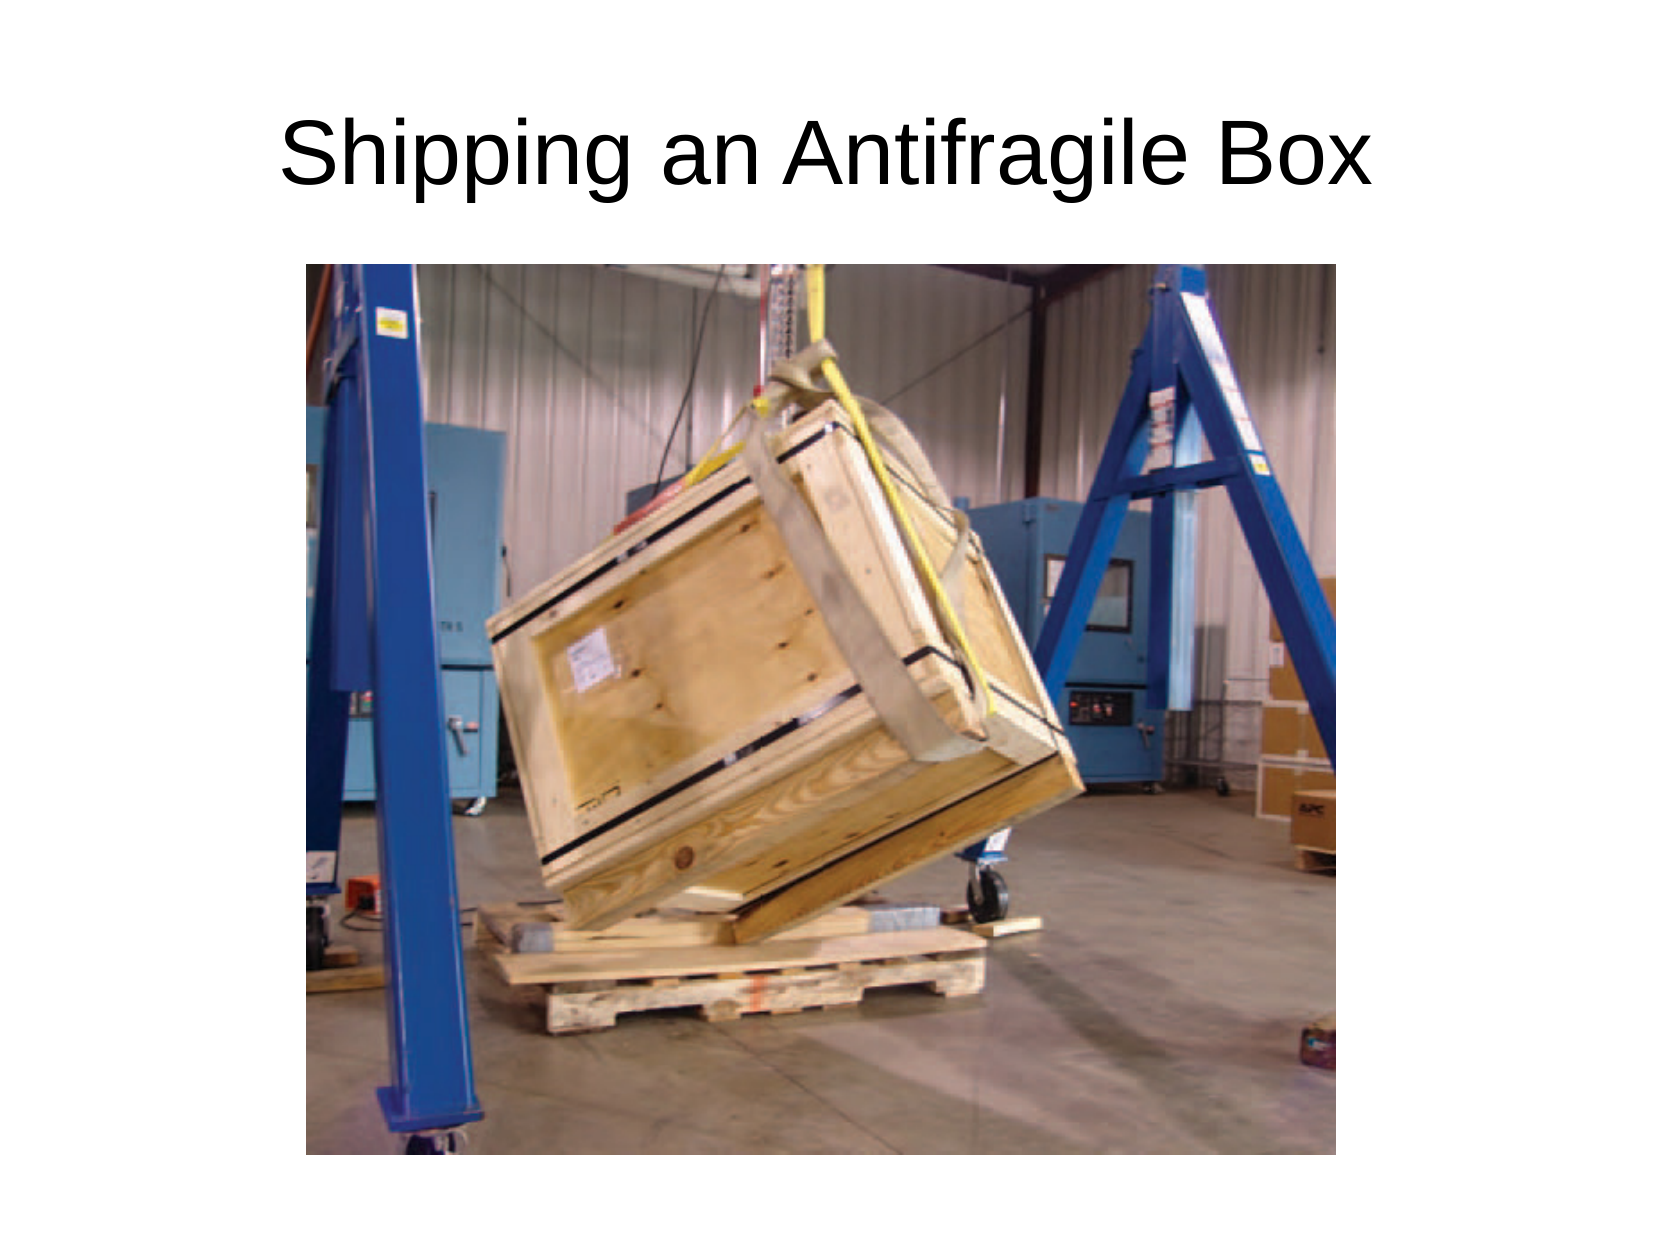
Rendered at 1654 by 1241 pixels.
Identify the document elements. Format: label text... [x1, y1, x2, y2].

title Shipping an Antifragile Box [82, 49, 1571, 257]
picture [306, 264, 1336, 1156]
